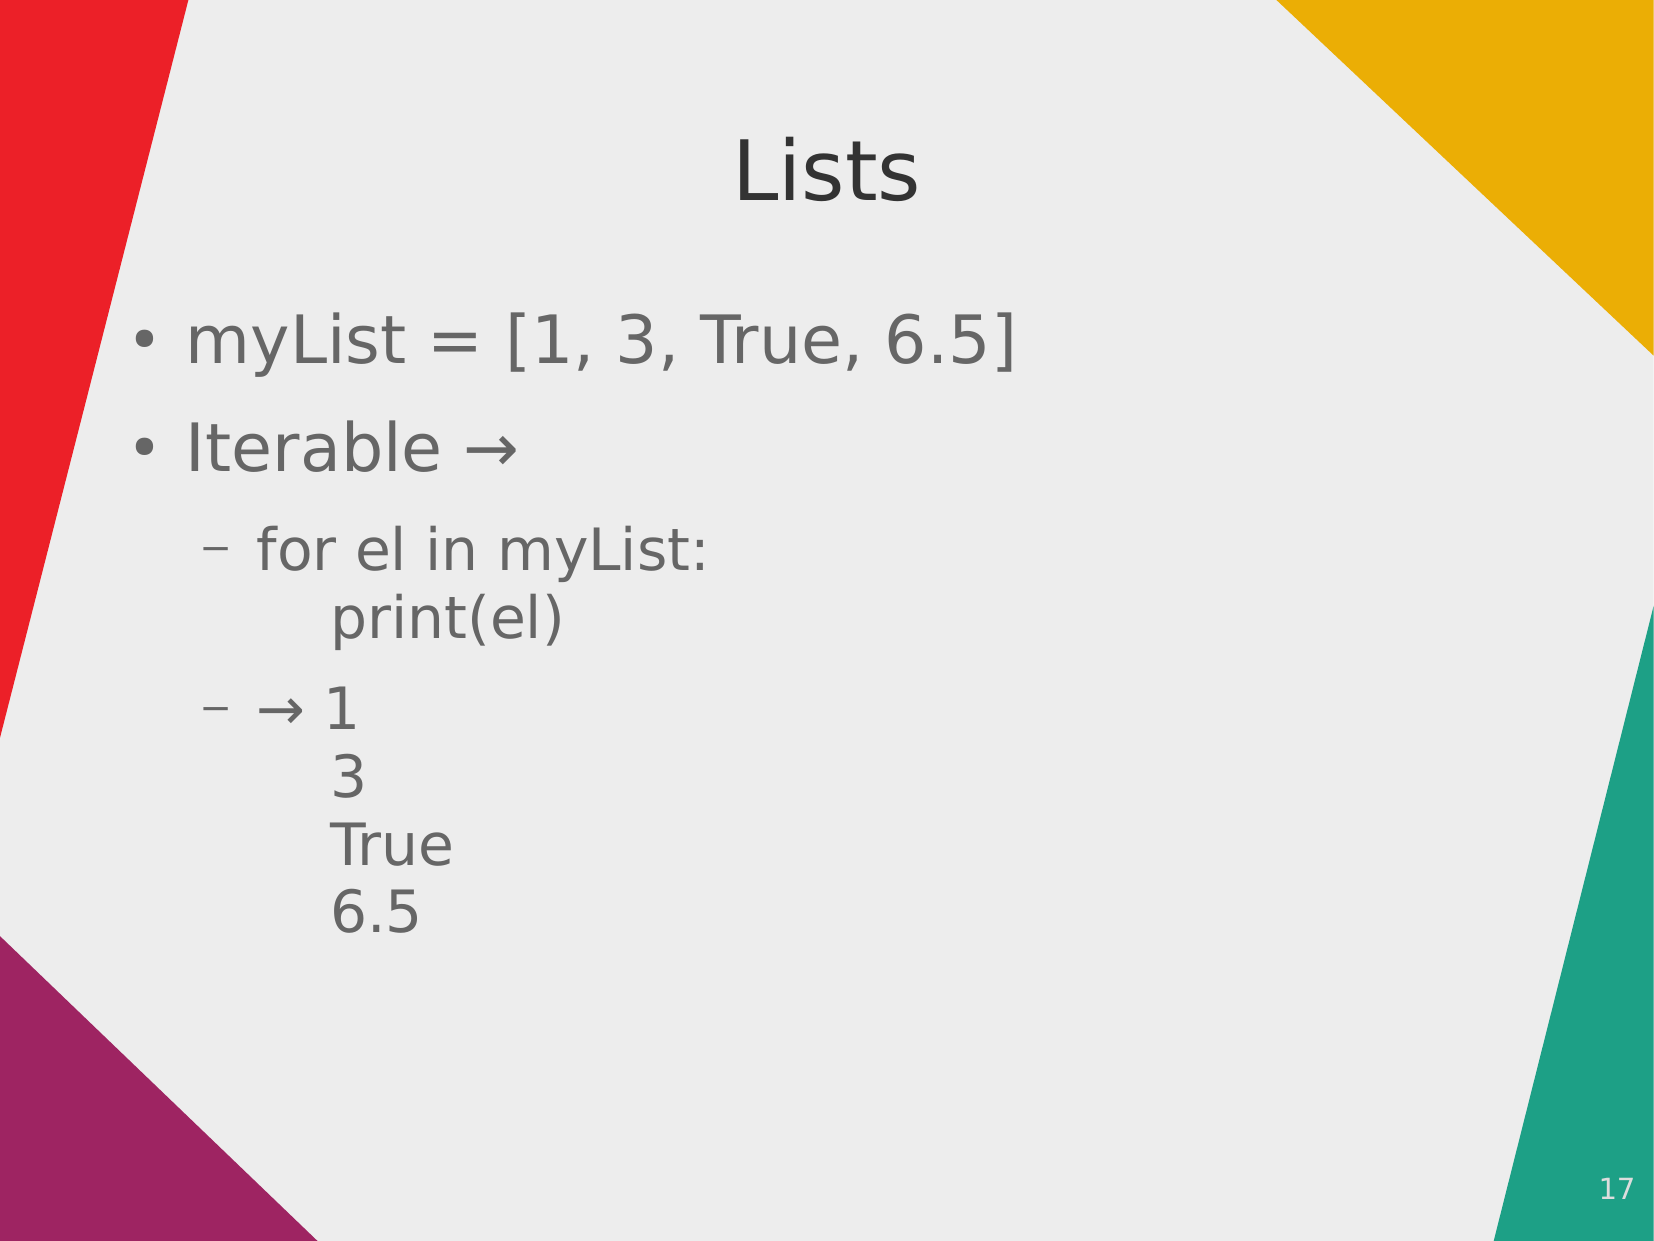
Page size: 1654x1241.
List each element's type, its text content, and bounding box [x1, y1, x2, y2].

title Lists [114, 73, 1539, 271]
text_box [114, 302, 1539, 1033]
